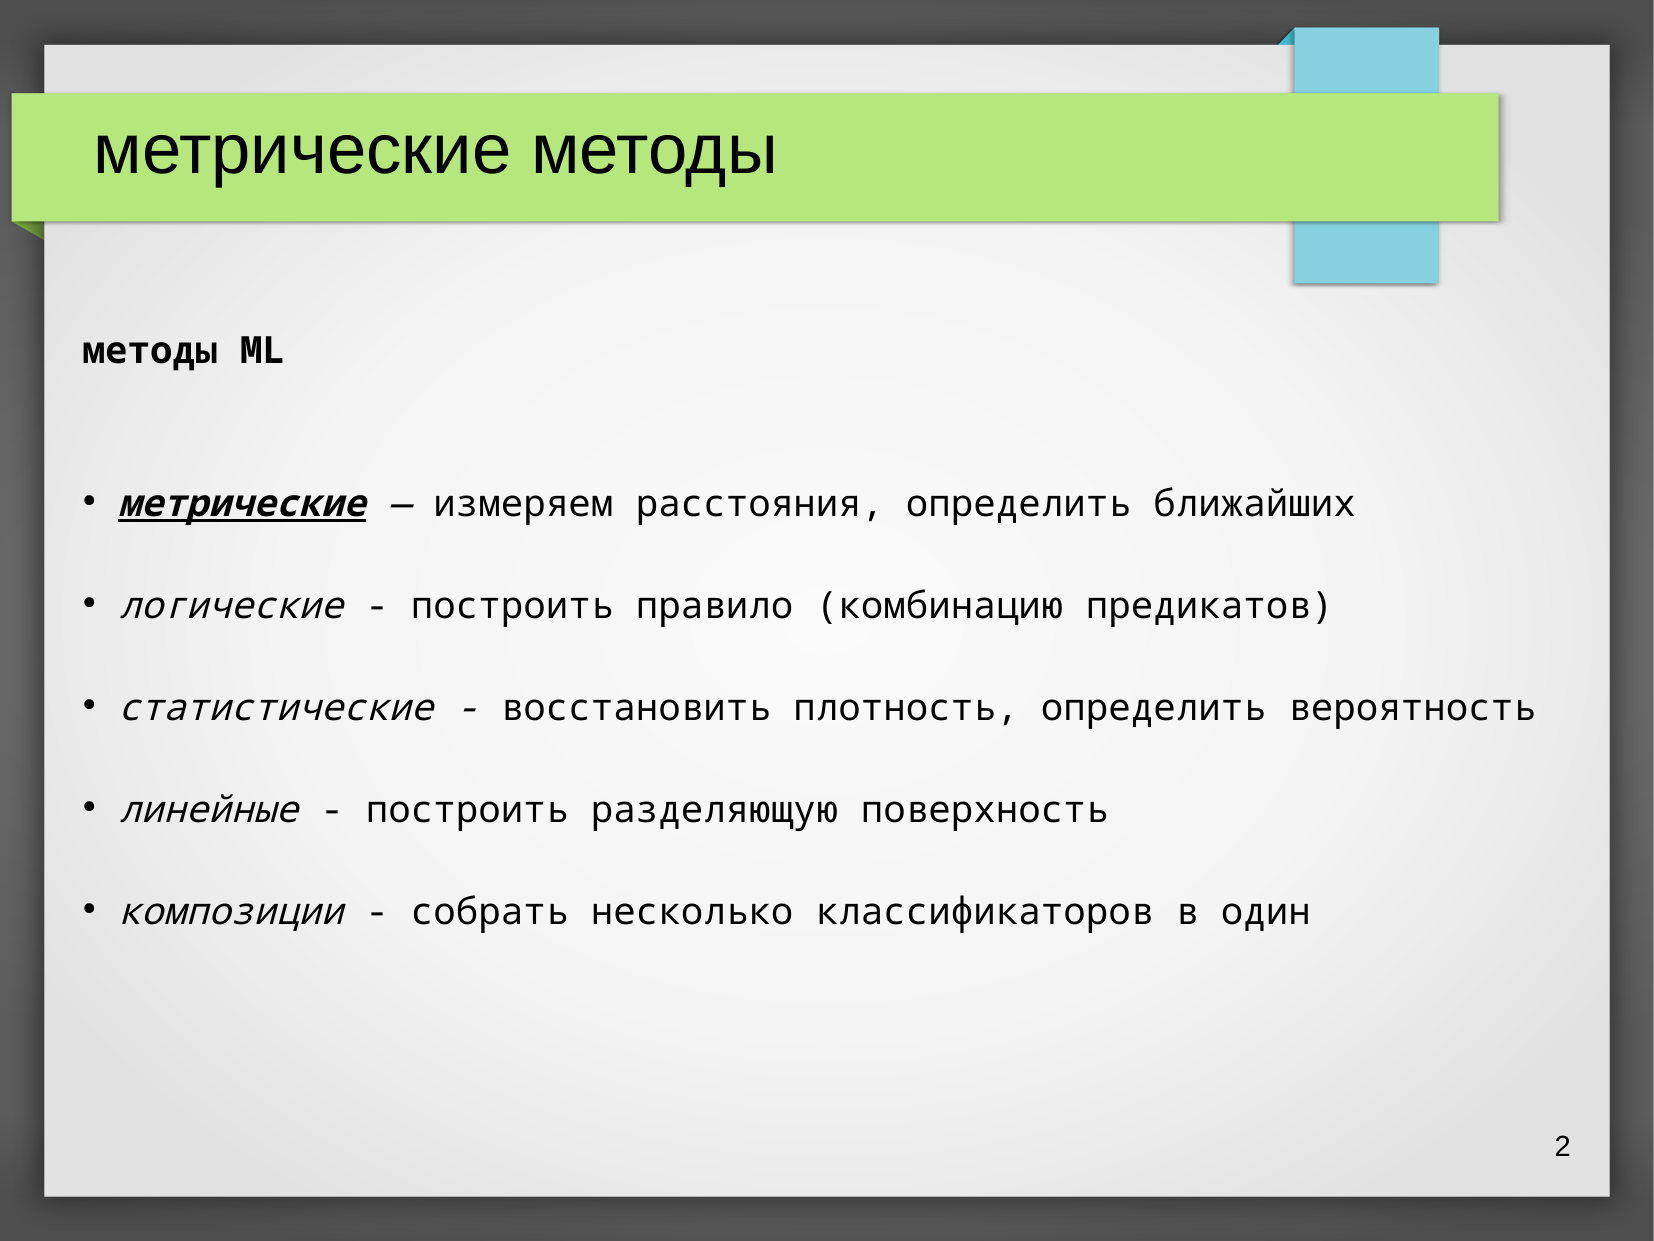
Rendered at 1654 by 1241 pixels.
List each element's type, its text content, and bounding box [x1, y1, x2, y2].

picture [0, 0, 1654, 1241]
text_box методы ML метрические — измеряем расстояния, определить ближайших логические - построить правило (комбинацию предикатов) статистические - восстановить плотность, определить вероятность линейные - построить разделяющую поверхность композиции - собрать несколько классификаторов в один [82, 330, 1548, 929]
title метрические методы [93, 108, 1452, 190]
